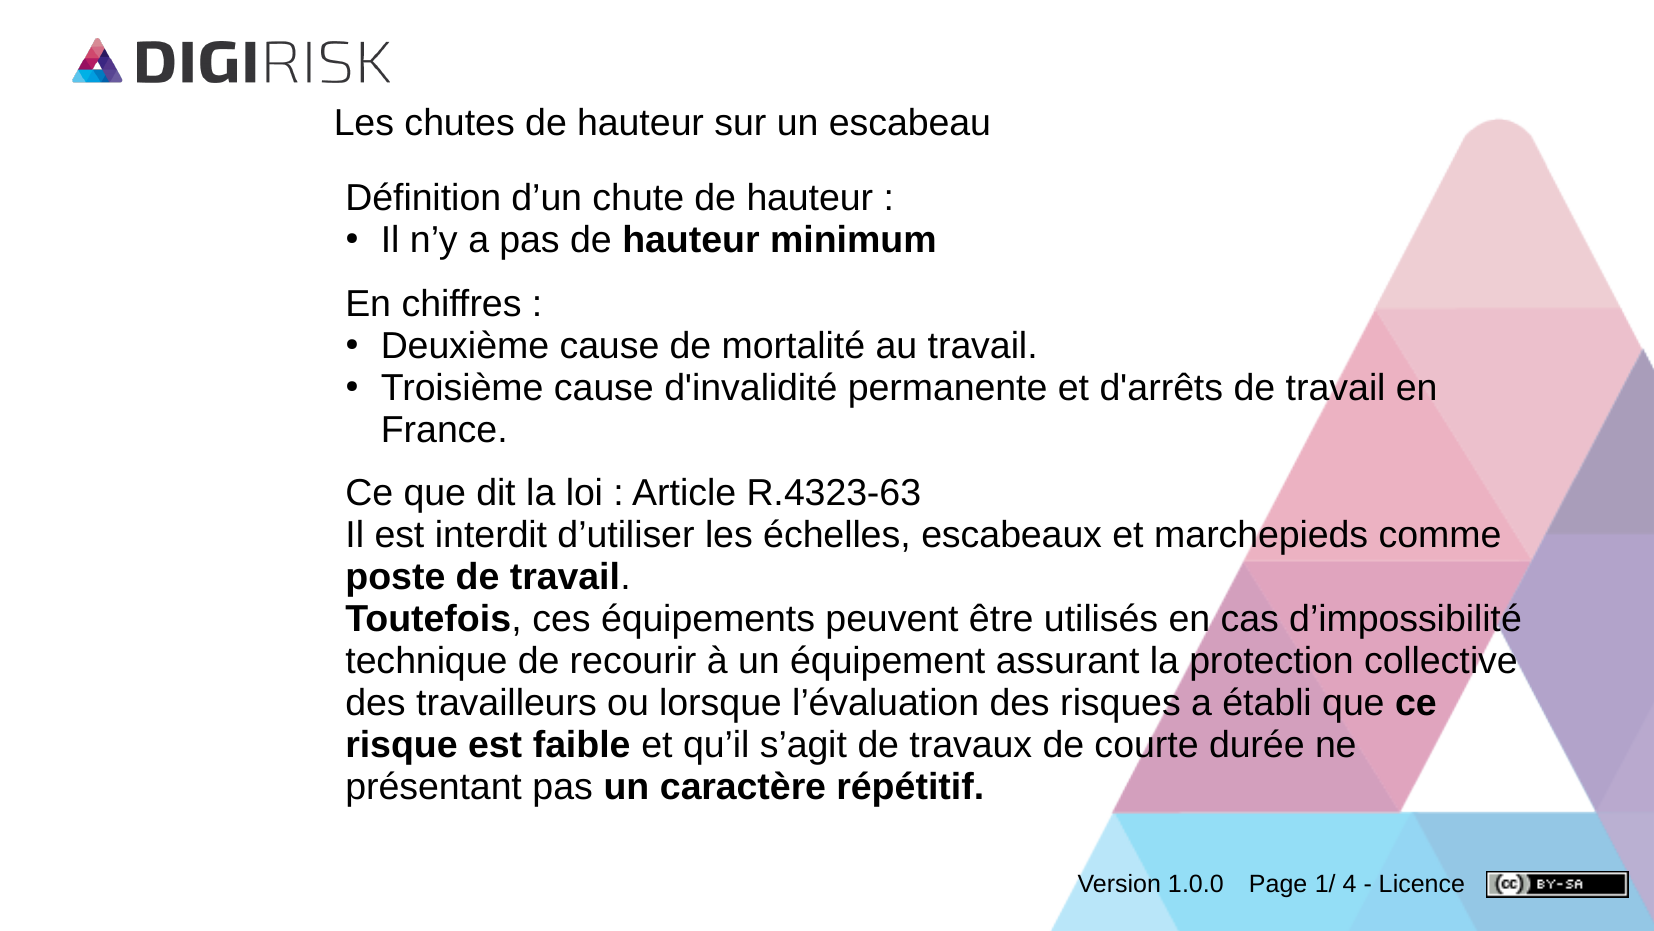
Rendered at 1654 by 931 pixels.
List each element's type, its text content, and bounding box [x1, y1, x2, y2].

text_box Définition d’un chute de hauteur : Il n’y a pas de hauteur minimum [330, 169, 1548, 284]
text_box En chiffres : Deuxième cause de mortalité au travail. Troisième cause d'invalidité permanente et d'arrêts de travail en France. [330, 284, 1548, 464]
text_box Les chutes de hauteur sur un escabeau [318, 94, 1501, 152]
text_box Version 1.0.0 [1062, 862, 1241, 906]
text_box Ce que dit la loi : Article R.4323-63 Il est interdit d’utiliser les échelles, escabeaux et marchepieds comme poste de travail. Toutefois, ces équipements peuvent être utilisés en cas d’impossibilité technique de recourir à un équipement assurant la protection collective des travailleurs ou lorsque l’évaluation des risques a établi que ce risque est faible et qu’il s’agit de travaux de courte durée ne présentant pas un caractère répétitif. [330, 464, 1548, 816]
picture [1486, 871, 1629, 898]
picture [70, 35, 390, 83]
